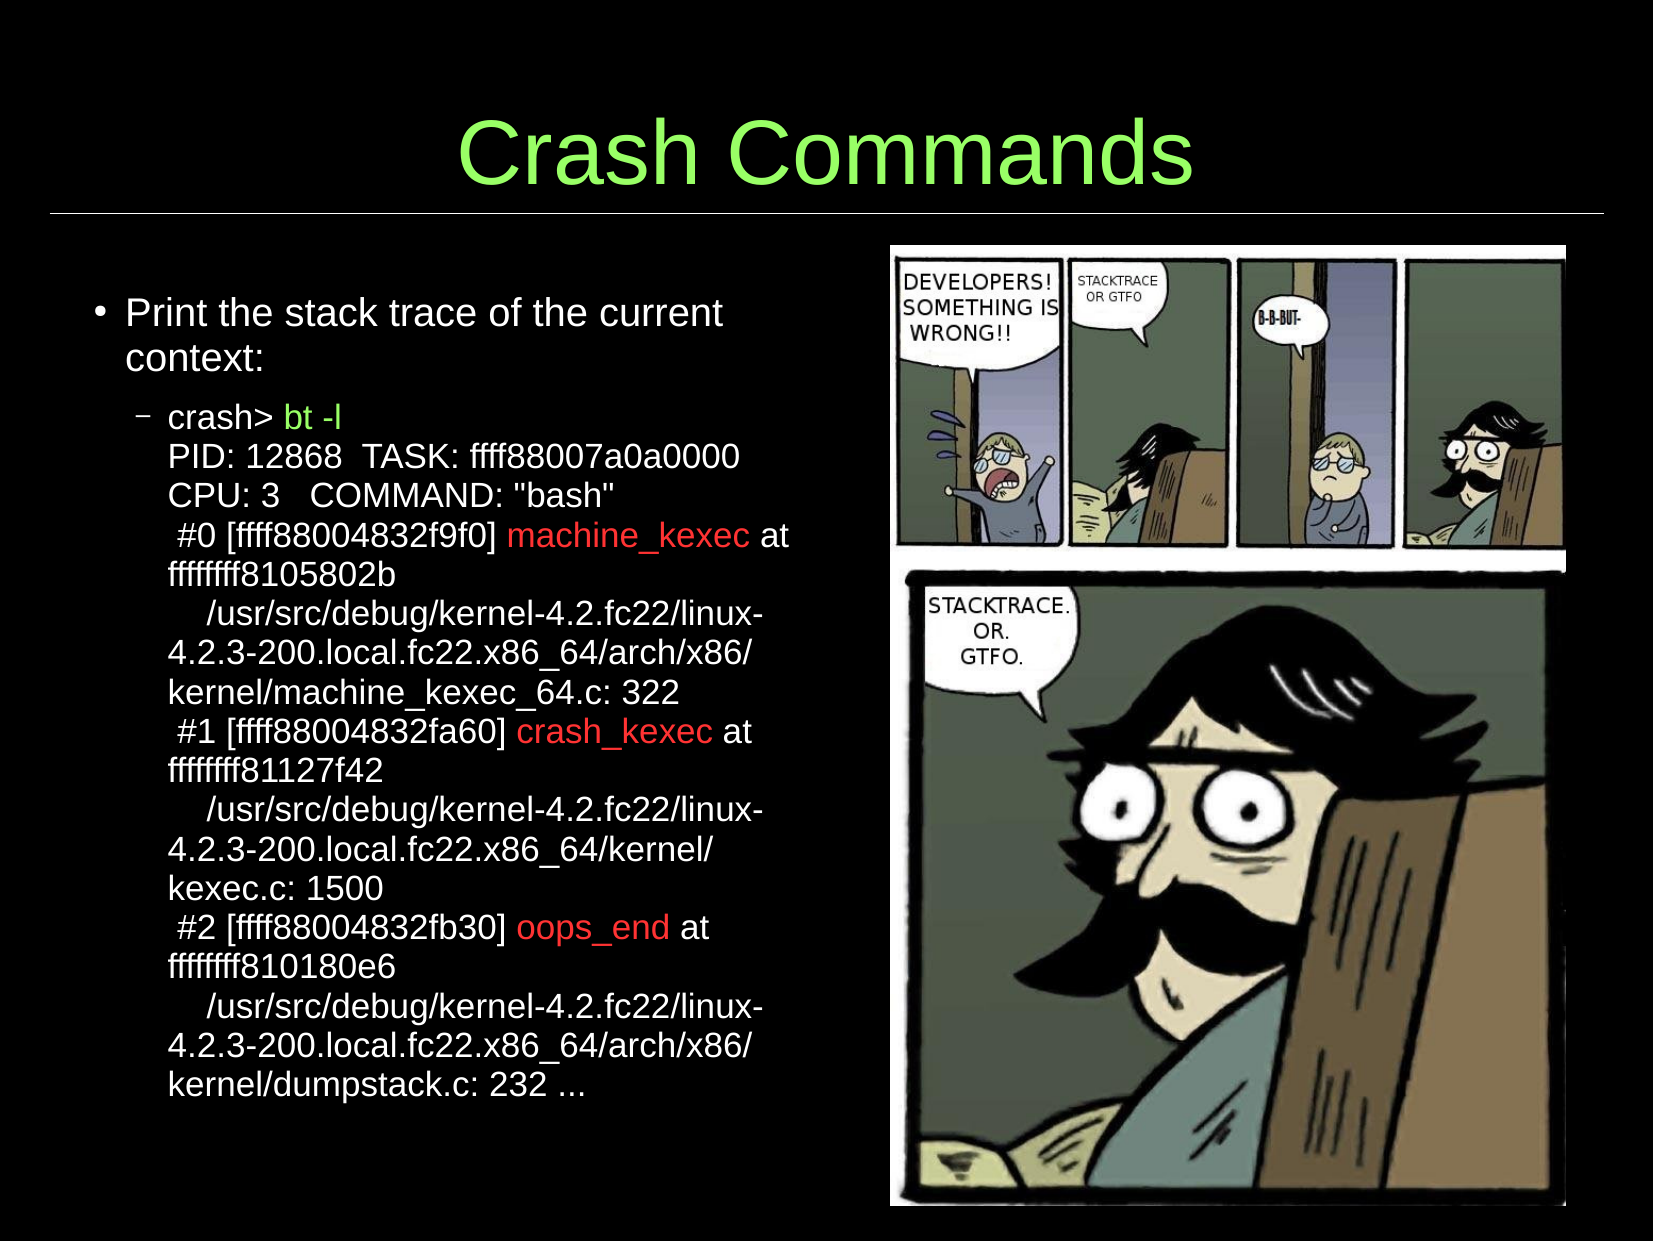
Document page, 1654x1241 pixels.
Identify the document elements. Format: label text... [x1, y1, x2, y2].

title Crash Commands [82, 49, 1571, 257]
list Print the stack trace of the current context: crash> bt -l PID: 12868 TASK: ffff88007a0a0000 CPU: 3 COMMAND: "bash" #0 [ffff88004832f9f0] machine_kexec at ffffffff8105802b /usr/src/debug/kernel-4.2.fc22/linux-4.2.3-200.local.fc22.x86_64/arch/x86/kernel/machine_kexec_64.c: 322 #1 [ffff88004832fa60] crash_kexec at ffffffff81127f42 /usr/src/debug/kernel-4.2.fc22/linux-4.2.3-200.local.fc22.x86_64/kernel/kexec.c: 1500 #2 [ffff88004832fb30] oops_end at ffffffff810180e6 /usr/src/debug/kernel-4.2.fc22/linux-4.2.3-200.local.fc22.x86_64/arch/x86/kernel/dumpstack.c: 232 ... [82, 290, 809, 1111]
picture [890, 245, 1566, 1206]
